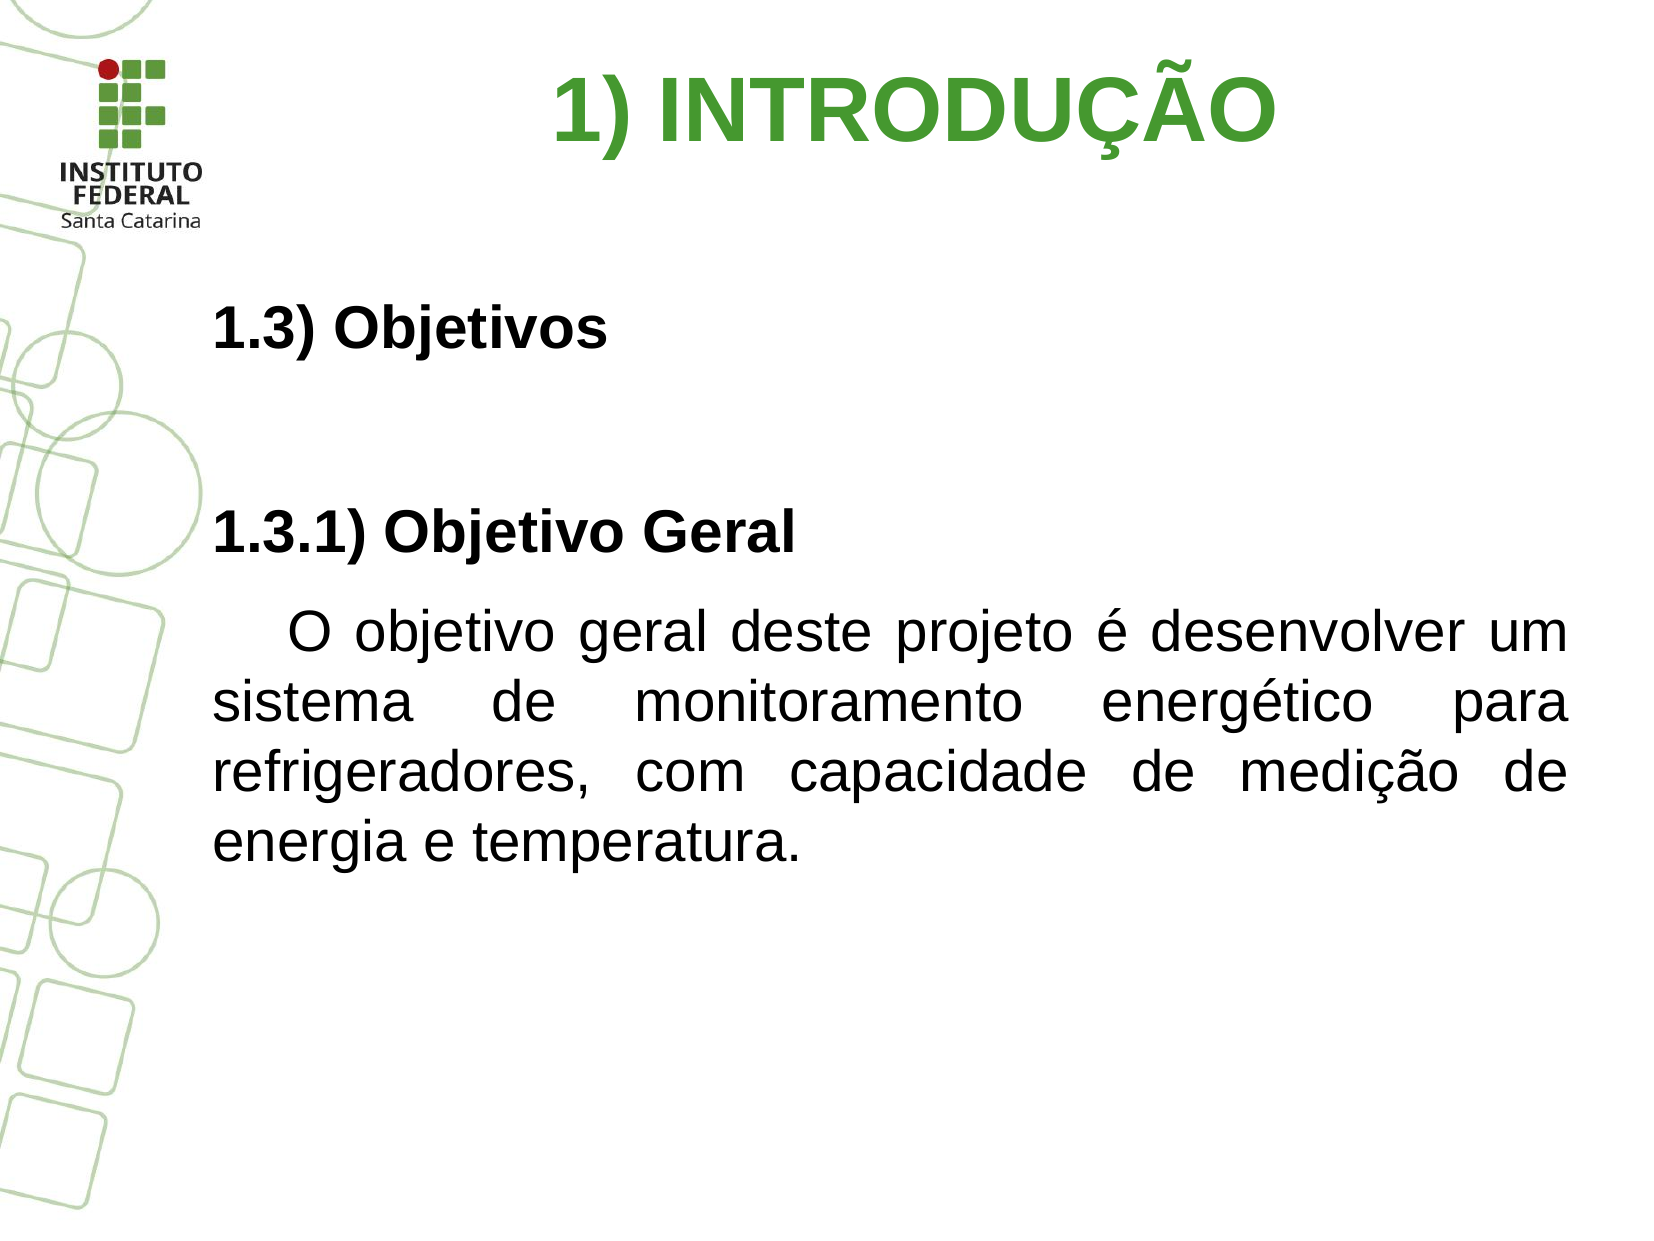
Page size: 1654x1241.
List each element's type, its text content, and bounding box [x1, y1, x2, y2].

title 1) INTRODUÇÃO [259, 1, 1571, 186]
picture [0, 0, 1654, 1241]
list 1.3) Objetivos 1.3.1) Objetivo Geral O objetivo geral deste projeto é desenvolver um sistema de monitoramento energético para refrigeradores, com capacidade de medição de energia e temperatura. [212, 186, 1571, 1183]
